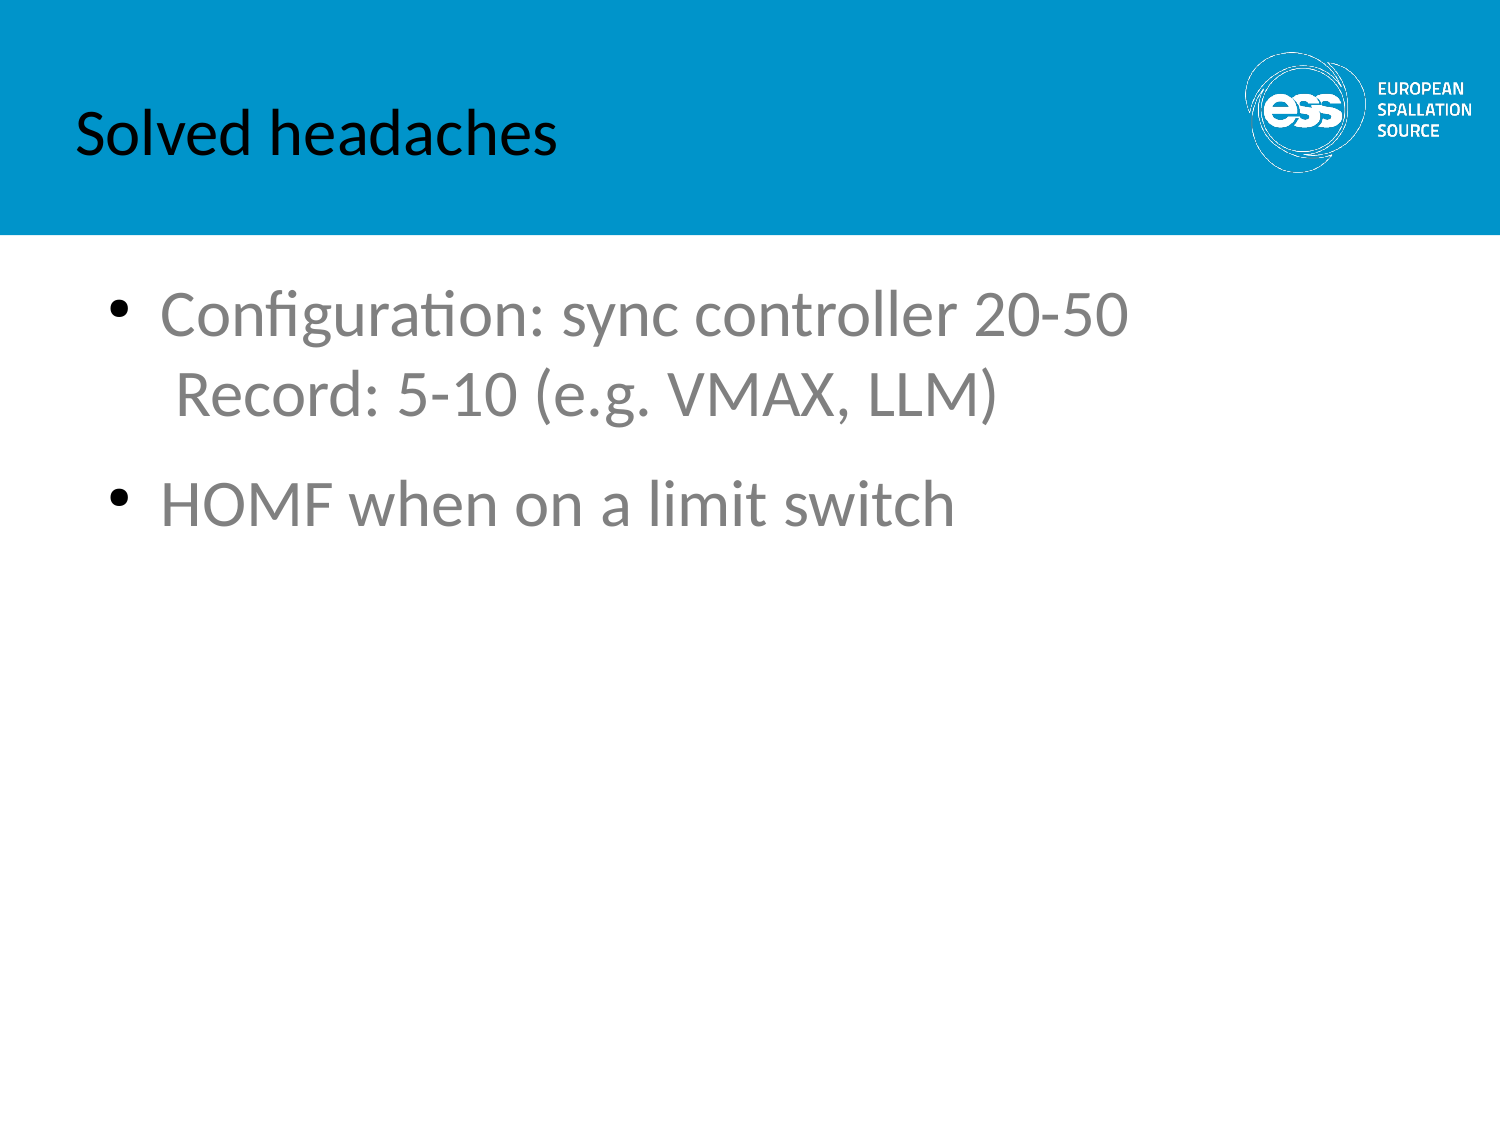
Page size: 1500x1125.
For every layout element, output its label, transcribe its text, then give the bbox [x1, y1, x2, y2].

picture [1409, 104, 1415, 115]
picture [1389, 104, 1393, 115]
picture [1379, 83, 1385, 94]
picture [1423, 83, 1430, 94]
picture [1264, 94, 1342, 127]
picture [1443, 86, 1450, 93]
picture [1454, 83, 1458, 94]
picture [1400, 83, 1407, 94]
picture [1432, 125, 1438, 136]
picture [1398, 109, 1406, 115]
picture [1418, 104, 1423, 115]
title Solved headaches [75, 45, 1247, 233]
picture [1436, 104, 1444, 115]
picture [1422, 125, 1428, 134]
list Configuration: sync controller 20-50 Record: 5-10 (e.g. VMAX, LLM) HOMF when on a limit switch [75, 262, 1426, 1005]
